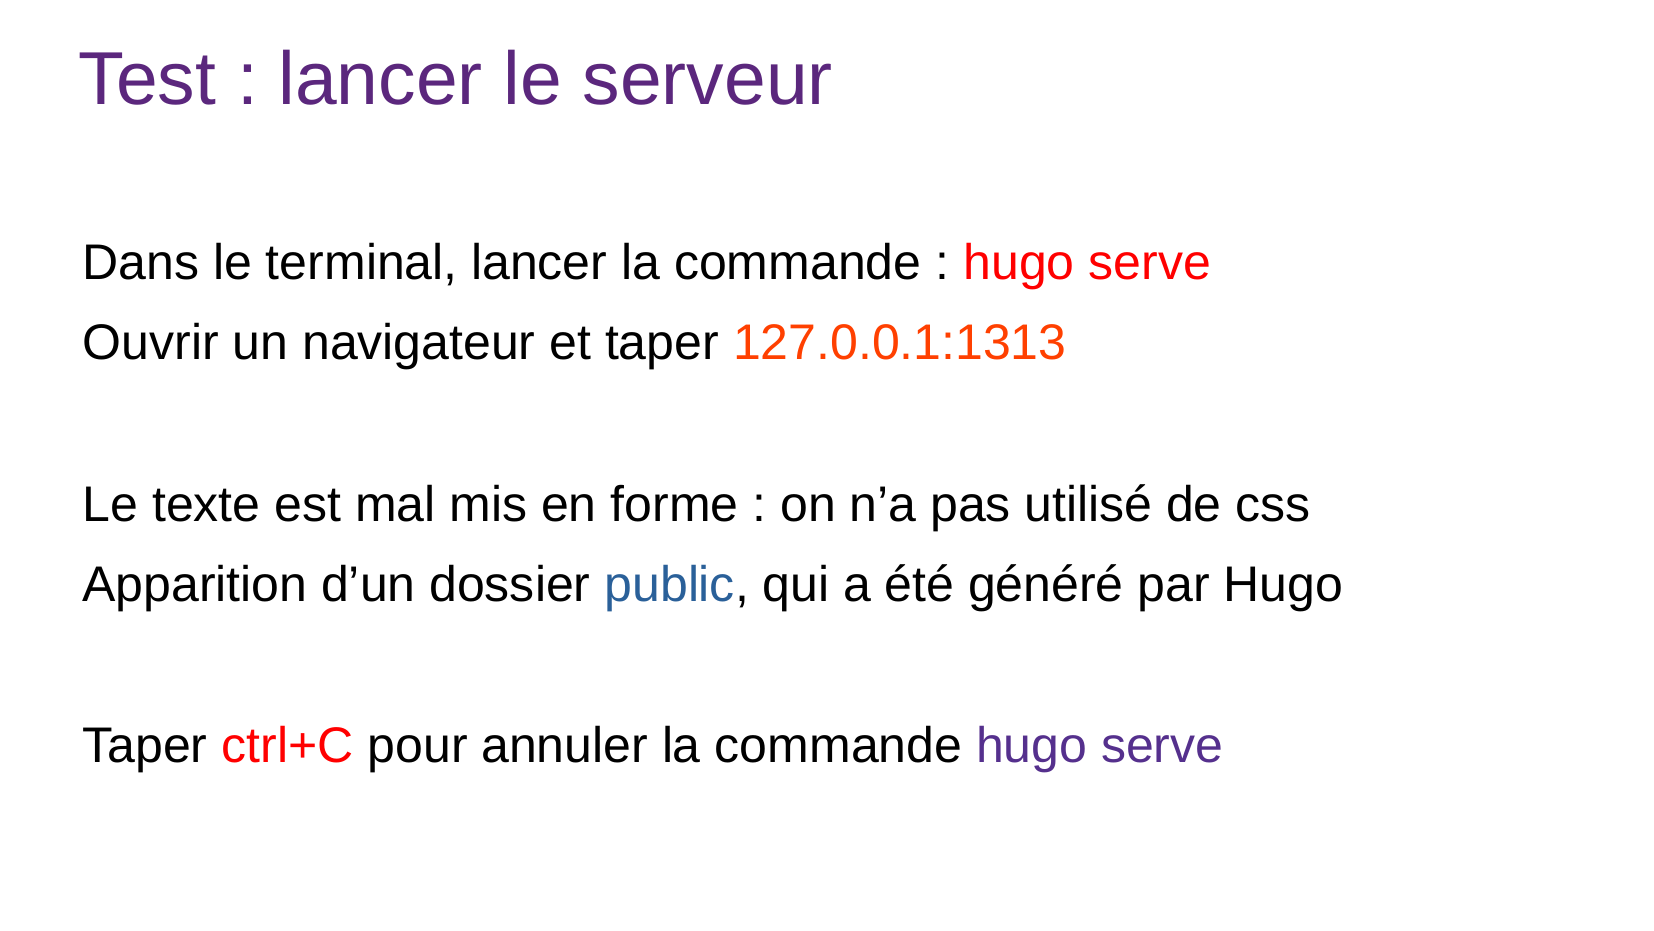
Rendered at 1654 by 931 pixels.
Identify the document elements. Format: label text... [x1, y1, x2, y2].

text_box Dans le terminal, lancer la commande : hugo serve Ouvrir un navigateur et taper 127.0.0.1:1313 Le texte est mal mis en forme : on n’a pas utilisé de css Apparition d’un dossier public, qui a été généré par Hugo Taper ctrl+C pour annuler la commande hugo serve [82, 153, 1571, 804]
title Test : lancer le serveur [78, 36, 1556, 148]
